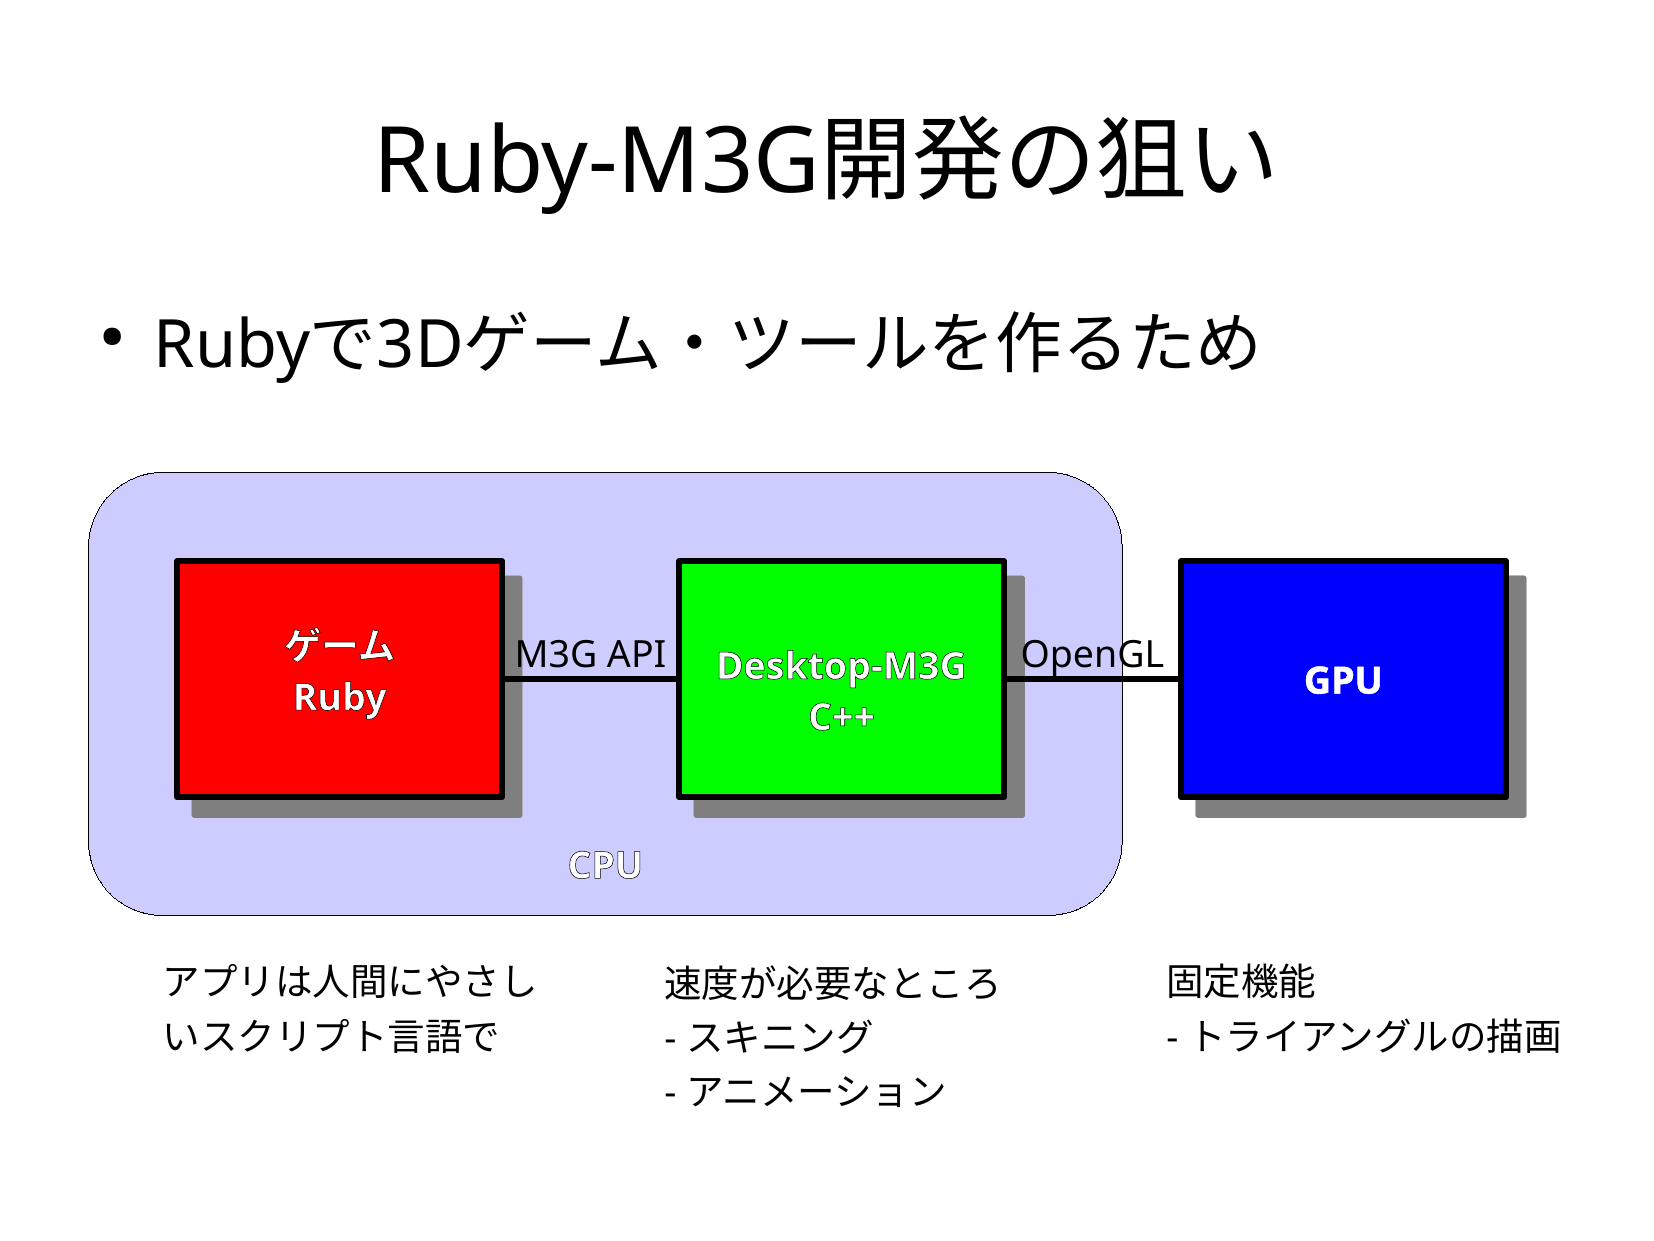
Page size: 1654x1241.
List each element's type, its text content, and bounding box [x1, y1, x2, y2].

text_box アプリは人間にやさしいスクリプト言語で [147, 944, 562, 1041]
text_box GPU [1181, 561, 1506, 798]
text_box CPU [1055, 649, 1067, 665]
text_box 固定機能 - トライアングルの描画 [1151, 944, 1595, 1041]
text_box ゲーム Ruby [177, 561, 502, 798]
text_box CPU [88, 472, 1123, 916]
list Rubyで3Dゲーム・ツールを作るため [82, 290, 1571, 443]
title Ruby-M3G開発の狙い [82, 49, 1571, 257]
text_box Desktop-M3G C++ [679, 561, 1004, 798]
text_box 速度が必要なところ - スキニング - アニメーション [649, 946, 1063, 1082]
